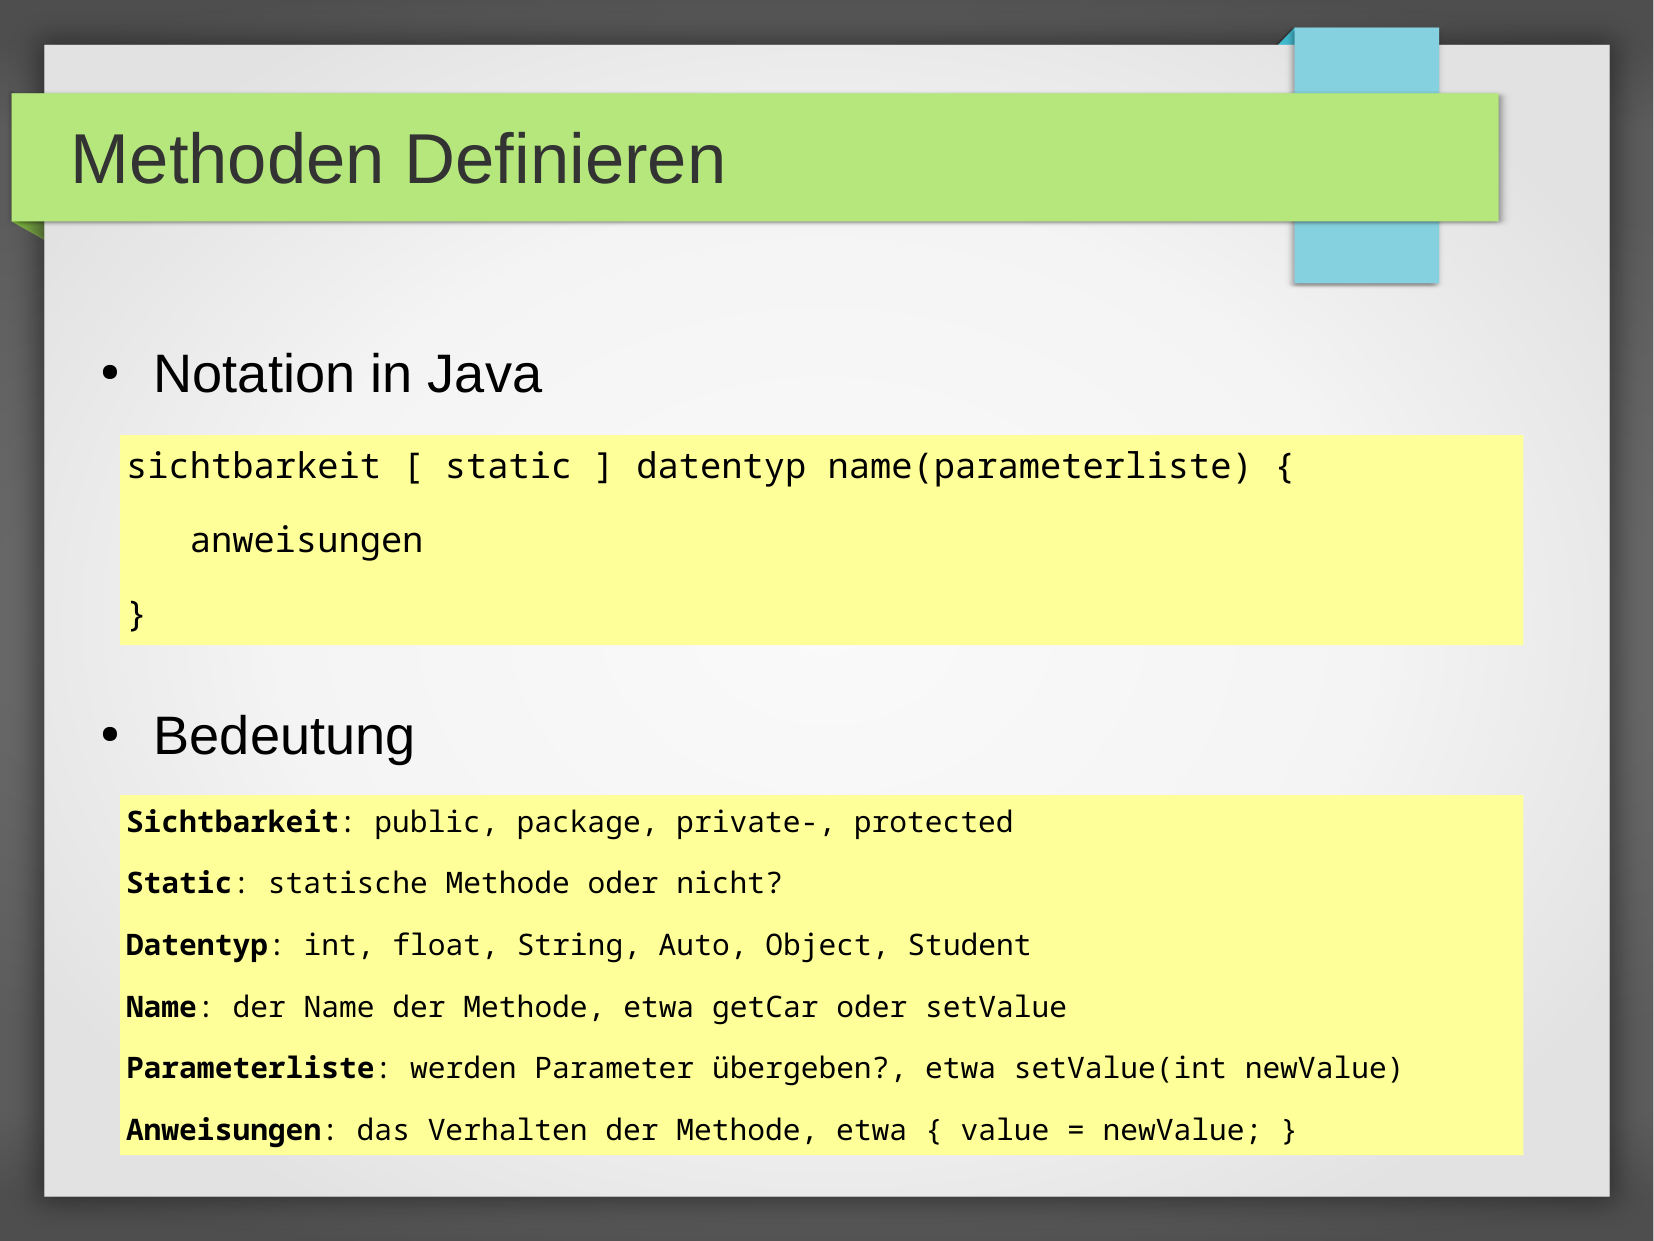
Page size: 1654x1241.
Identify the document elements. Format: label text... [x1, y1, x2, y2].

title Methoden Definieren [70, 106, 1229, 213]
list Sichtbarkeit: public, package, private-, protected Static: statische Methode oder nicht? Datentyp: int, float, String, Auto, Object, Student Name: der Name der Methode, etwa getCar oder setValue Parameterliste: werden Parameter übergeben?, etwa setValue(int newValue) Anweisungen: das Verhalten der Methode, etwa { value = newValue; } [120, 795, 1524, 1156]
picture [0, 0, 1654, 1241]
list Notation in Java Bedeutung [82, 343, 793, 1063]
list sichtbarkeit [ static ] datentyp name(parameterliste) { anweisungen } [120, 435, 1524, 646]
